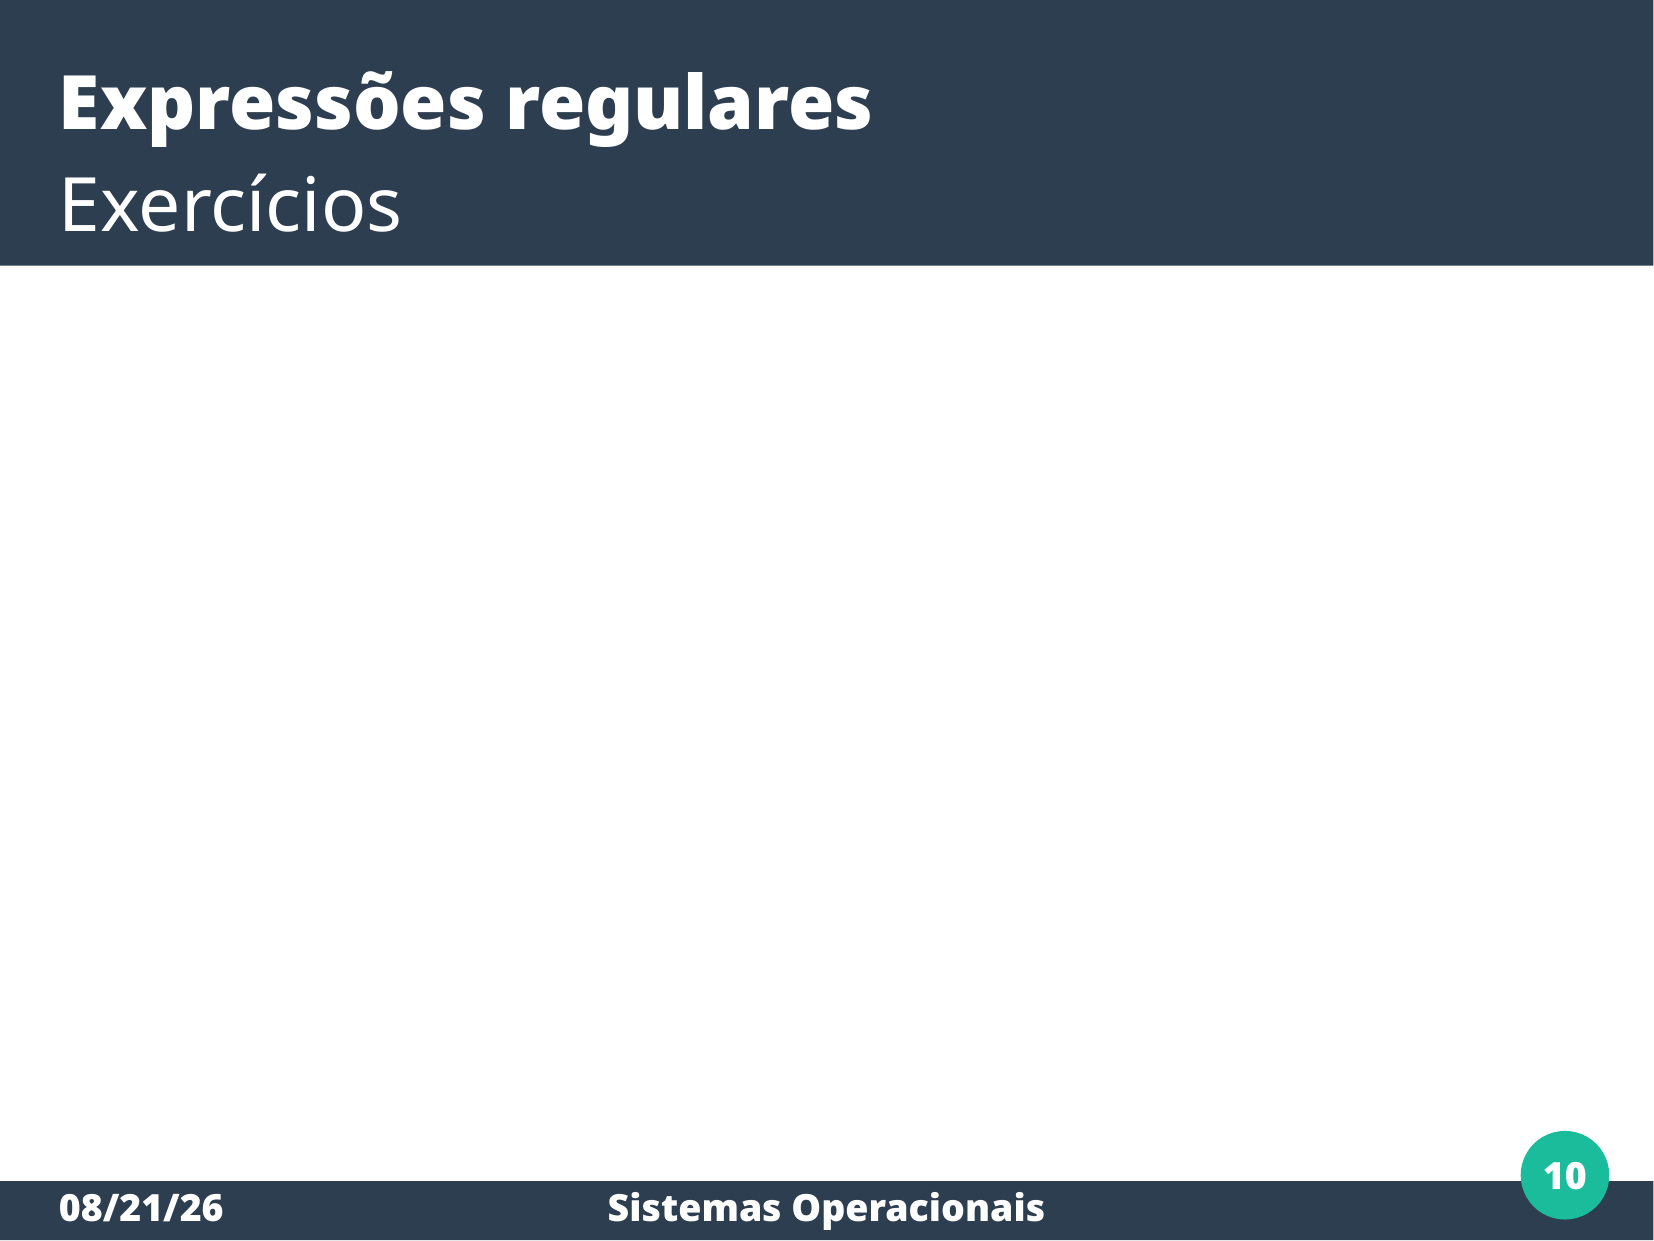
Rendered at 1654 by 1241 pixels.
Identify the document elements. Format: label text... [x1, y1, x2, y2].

title Expressões regulares Exercícios [59, 49, 1595, 207]
